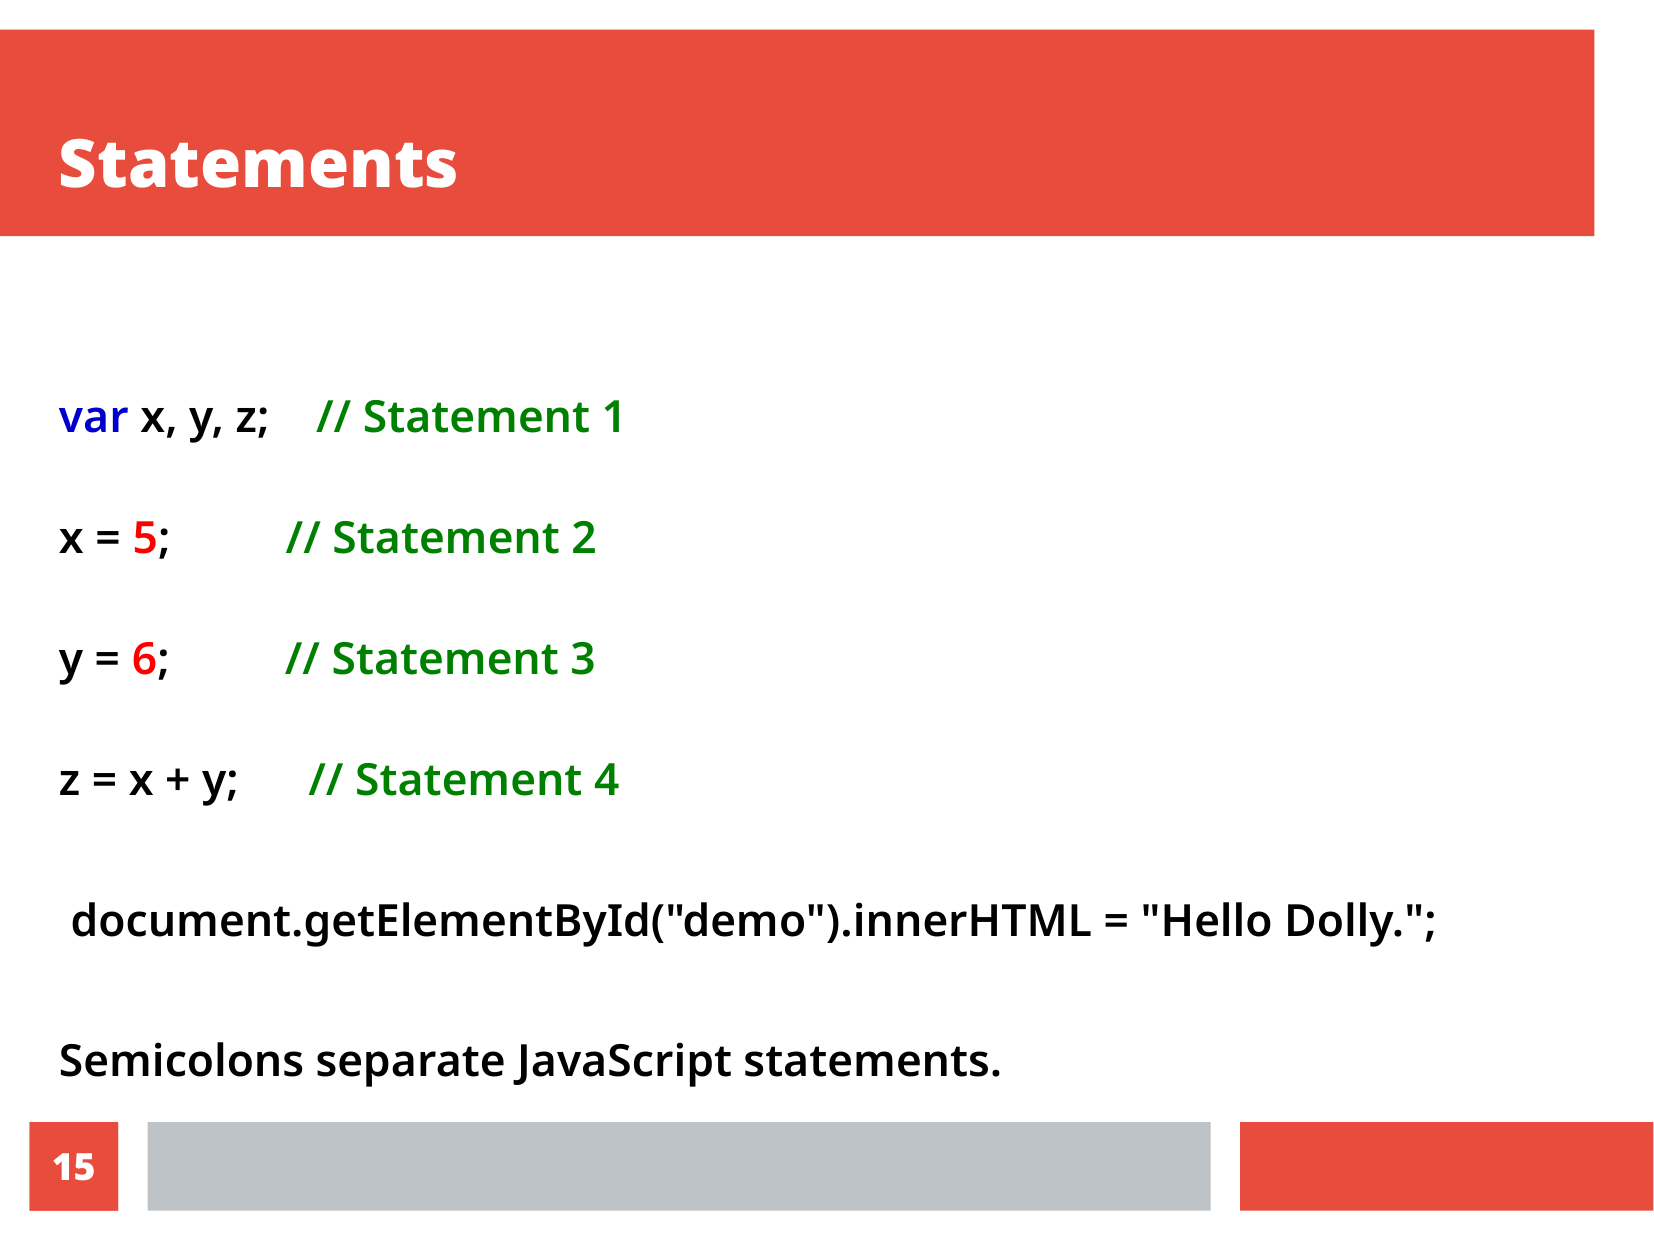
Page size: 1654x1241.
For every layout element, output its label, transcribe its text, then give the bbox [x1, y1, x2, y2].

title Statements [59, 59, 1595, 207]
list var x, y, z; // Statement 1 x = 5; // Statement 2 y = 6; // Statement 3 z = x + y; // Statement 4 document.getElementById("demo").innerHTML = "Hello Dolly."; Semicolons separate JavaScript statements. [59, 324, 1565, 1093]
